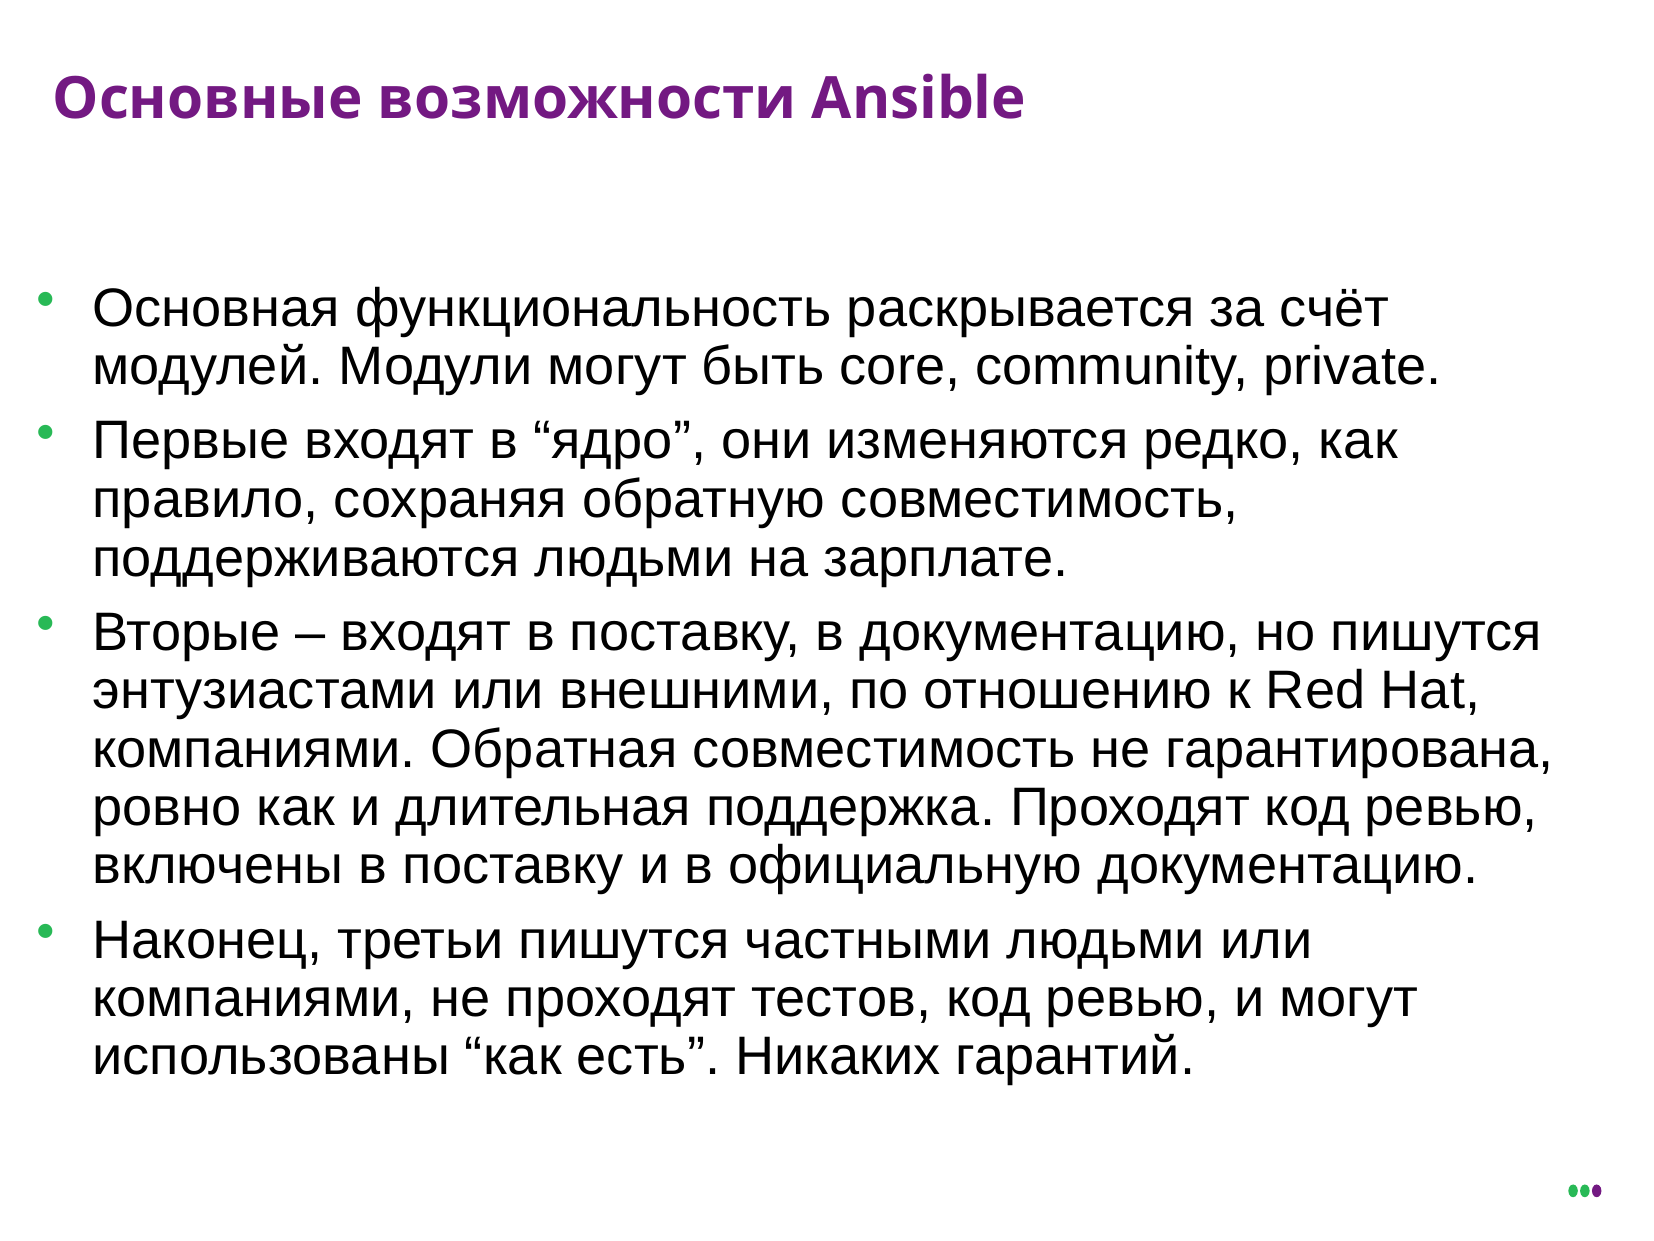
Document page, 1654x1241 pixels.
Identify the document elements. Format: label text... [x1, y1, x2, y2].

text_box Основная функциональность раскрывается за счёт модулей. Модули могут быть core, community, private. Первые входят в “ядро”, они изменяются редко, как правило, сохраняя обратную совместимость, поддерживаются людьми на зарплате. Вторые – входят в поставку, в документацию, но пишутся энтузиастами или внешними, по отношению к Red Hat, компаниями. Обратная совместимость не гарантирована, ровно как и длительная поддержка. Проходят код ревью, включены в поставку и в официальную документацию. Наконец, третьи пишутся частными людьми или компаниями, не проходят тестов, код ревью, и могут использованы “как есть”. Никаких гарантий. [36, 279, 1585, 995]
title Основные возможности Ansible [52, 60, 1618, 203]
